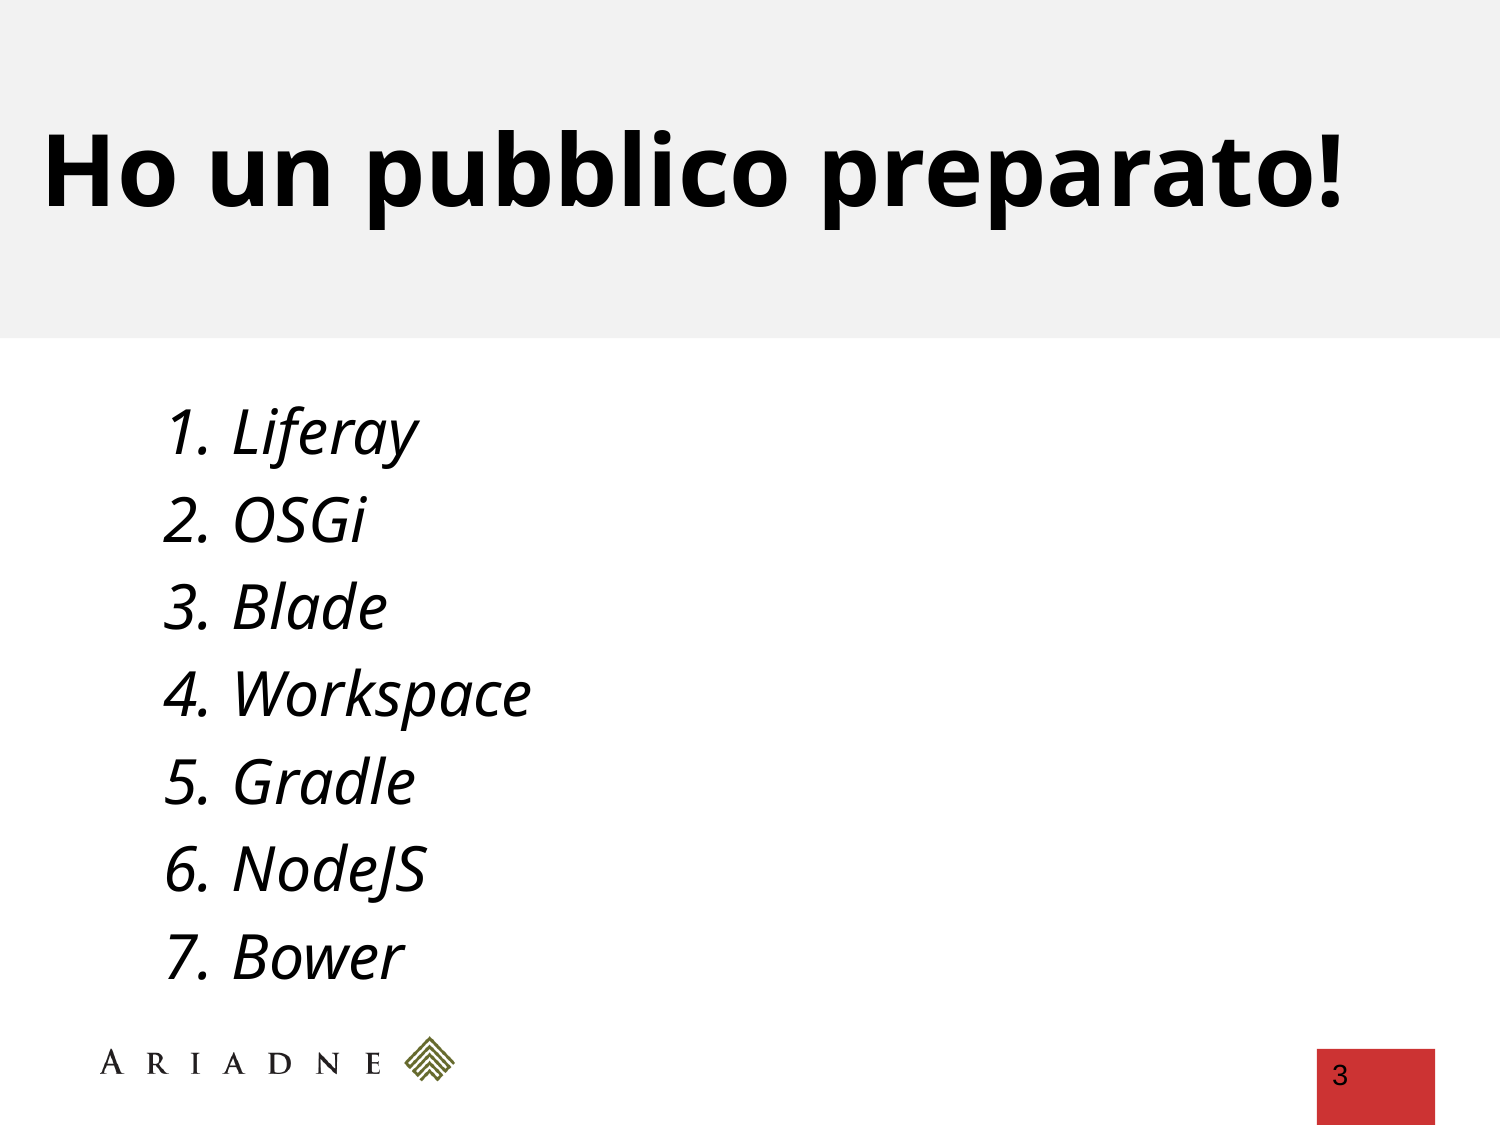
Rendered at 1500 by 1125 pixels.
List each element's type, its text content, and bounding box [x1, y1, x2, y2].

picture [100, 1036, 455, 1083]
subtitle Liferay OSGi Blade Workspace Gradle NodeJS Bower [141, 377, 1297, 1012]
title Ho un pubblico preparato! [0, 0, 1500, 339]
slide_number <number> [1316, 1048, 1436, 1125]
